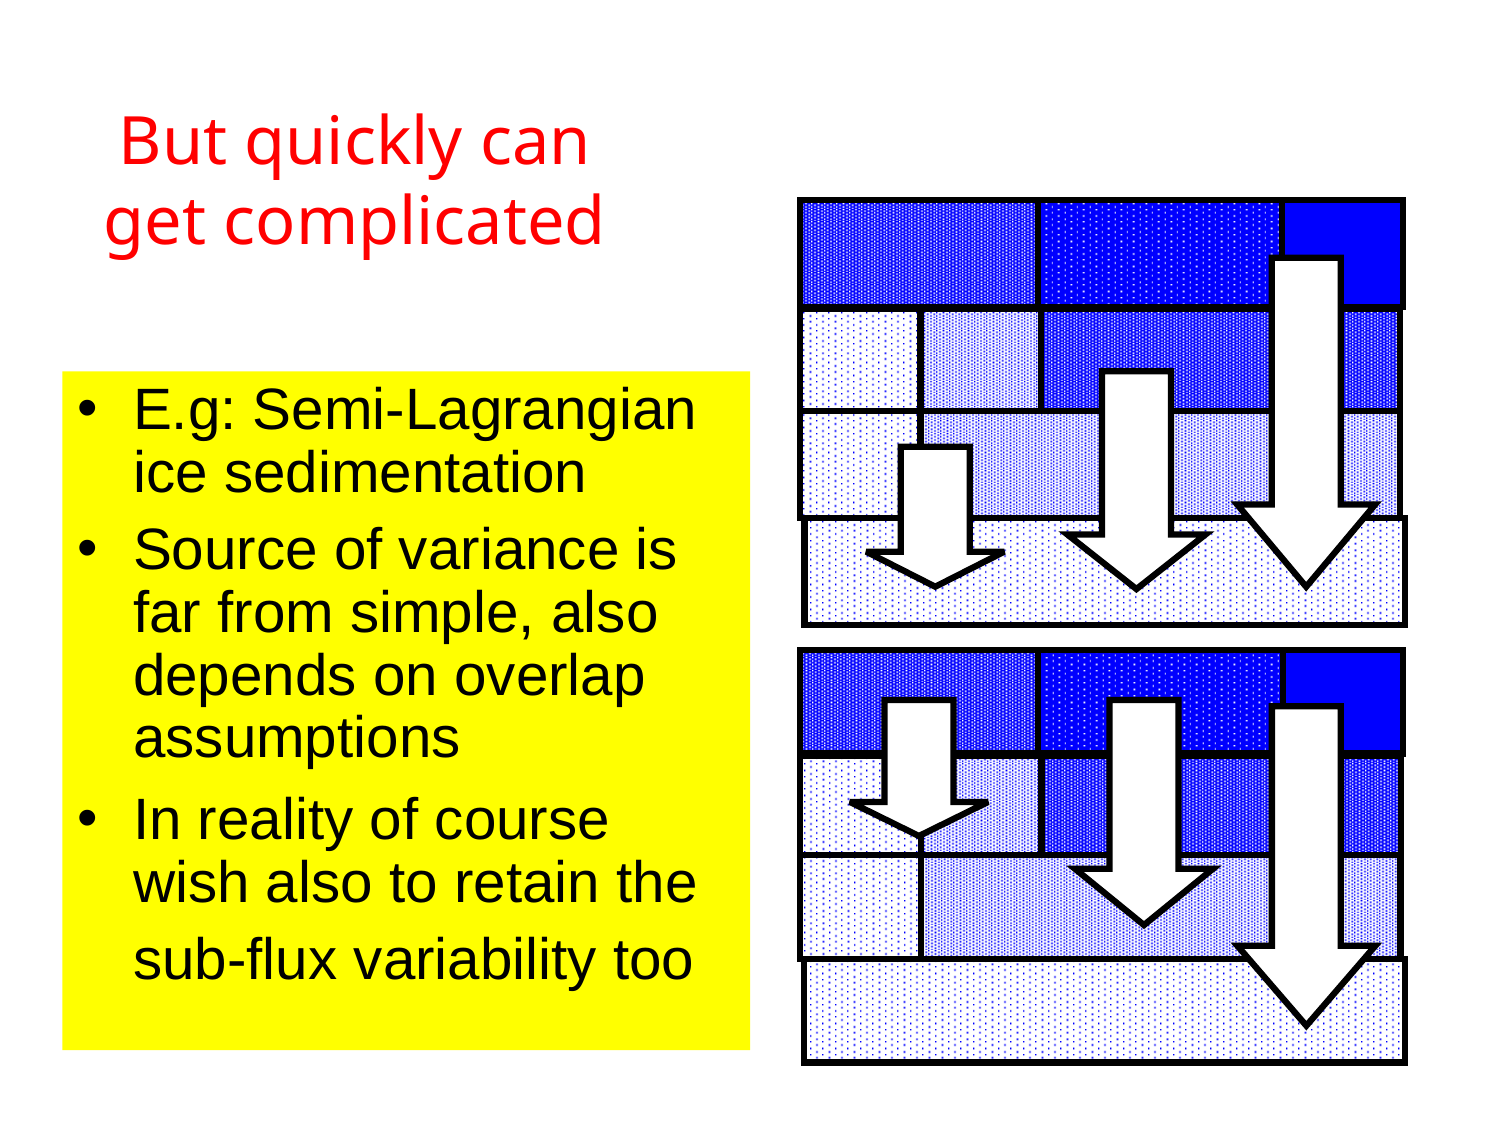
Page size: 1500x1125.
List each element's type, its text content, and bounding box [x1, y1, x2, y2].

title But quickly can get complicated [75, 90, 636, 266]
text_box [799, 200, 1405, 625]
list E.g: Semi-Lagrangian ice sedimentation Source of variance is far from simple, also depends on overlap assumptions In reality of course wish also to retain the sub-flux variability too [62, 371, 751, 1051]
text_box [800, 649, 1405, 1063]
